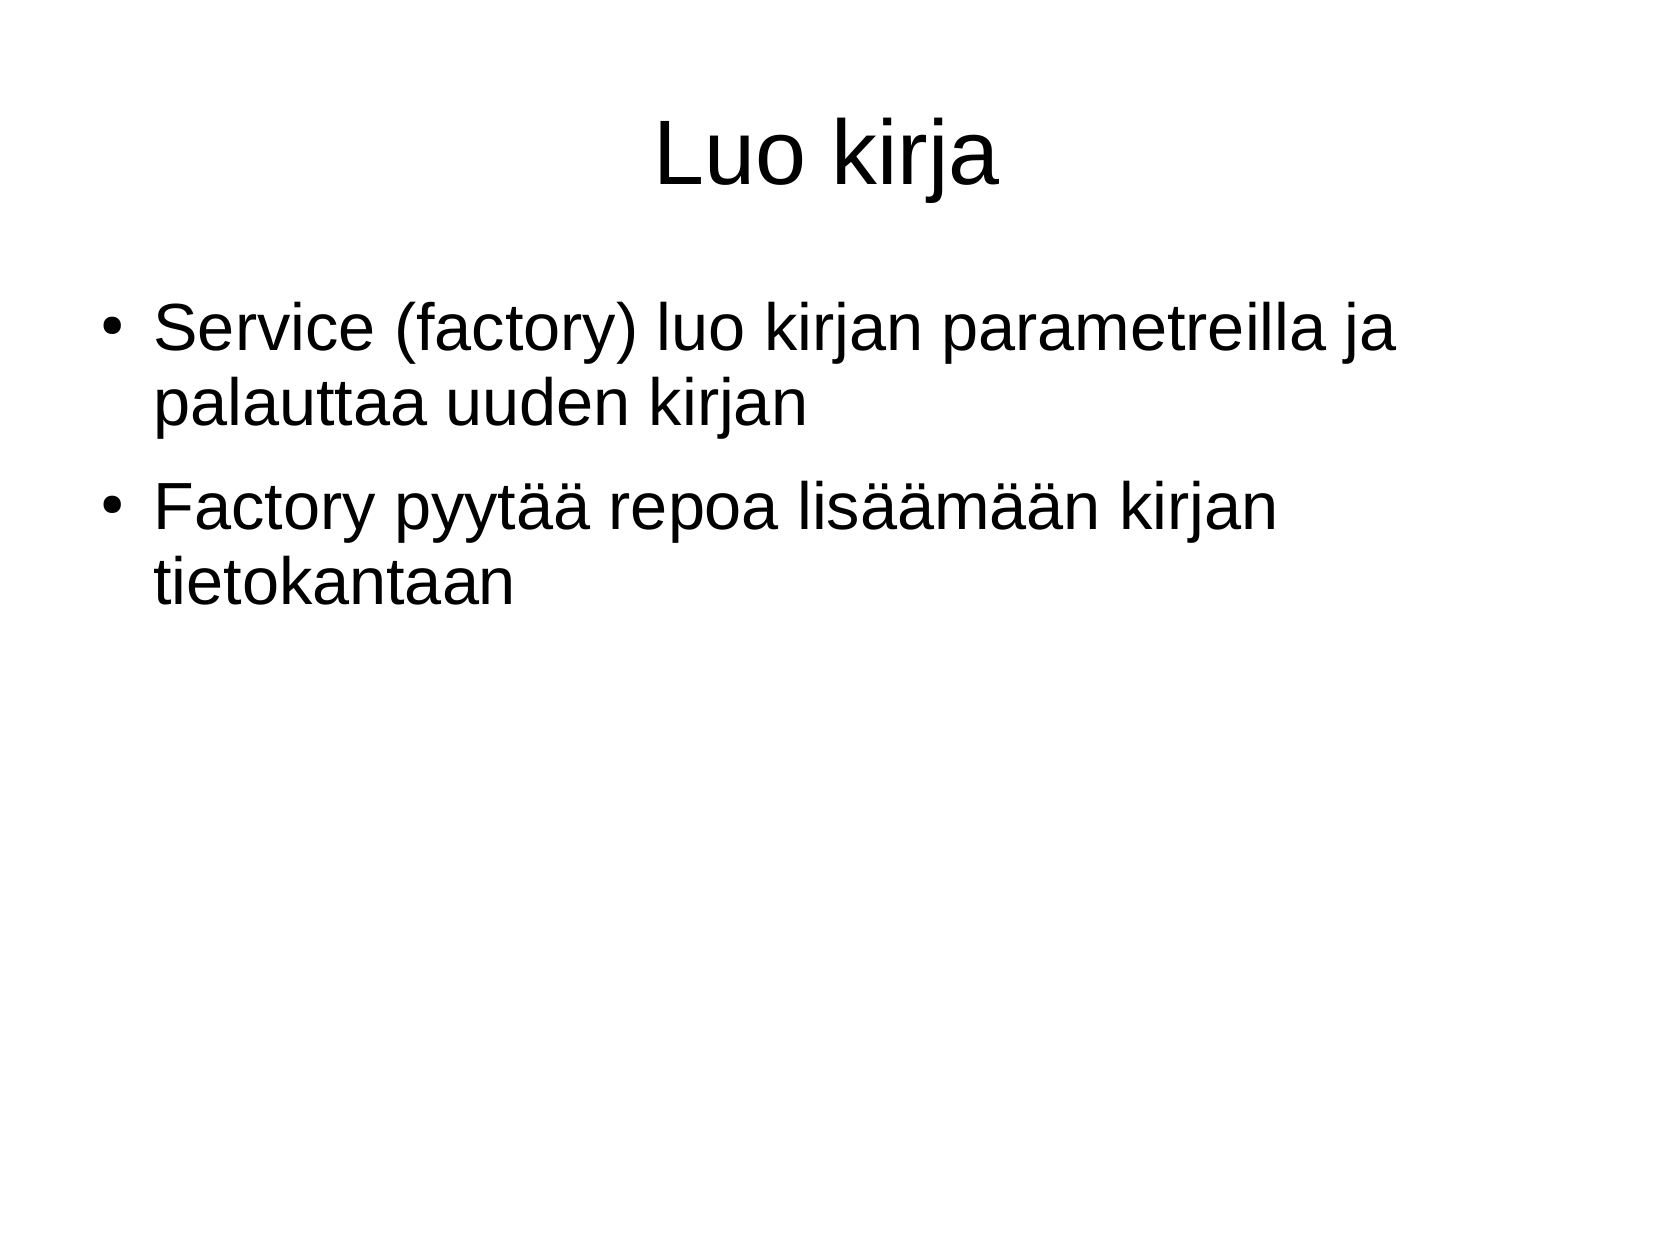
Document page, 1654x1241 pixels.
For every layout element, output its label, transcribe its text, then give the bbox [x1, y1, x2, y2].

title Luo kirja [82, 49, 1571, 257]
list Service (factory) luo kirjan parametreilla ja palauttaa uuden kirjan Factory pyytää repoa lisäämään kirjan tietokantaan [82, 290, 1571, 1010]
